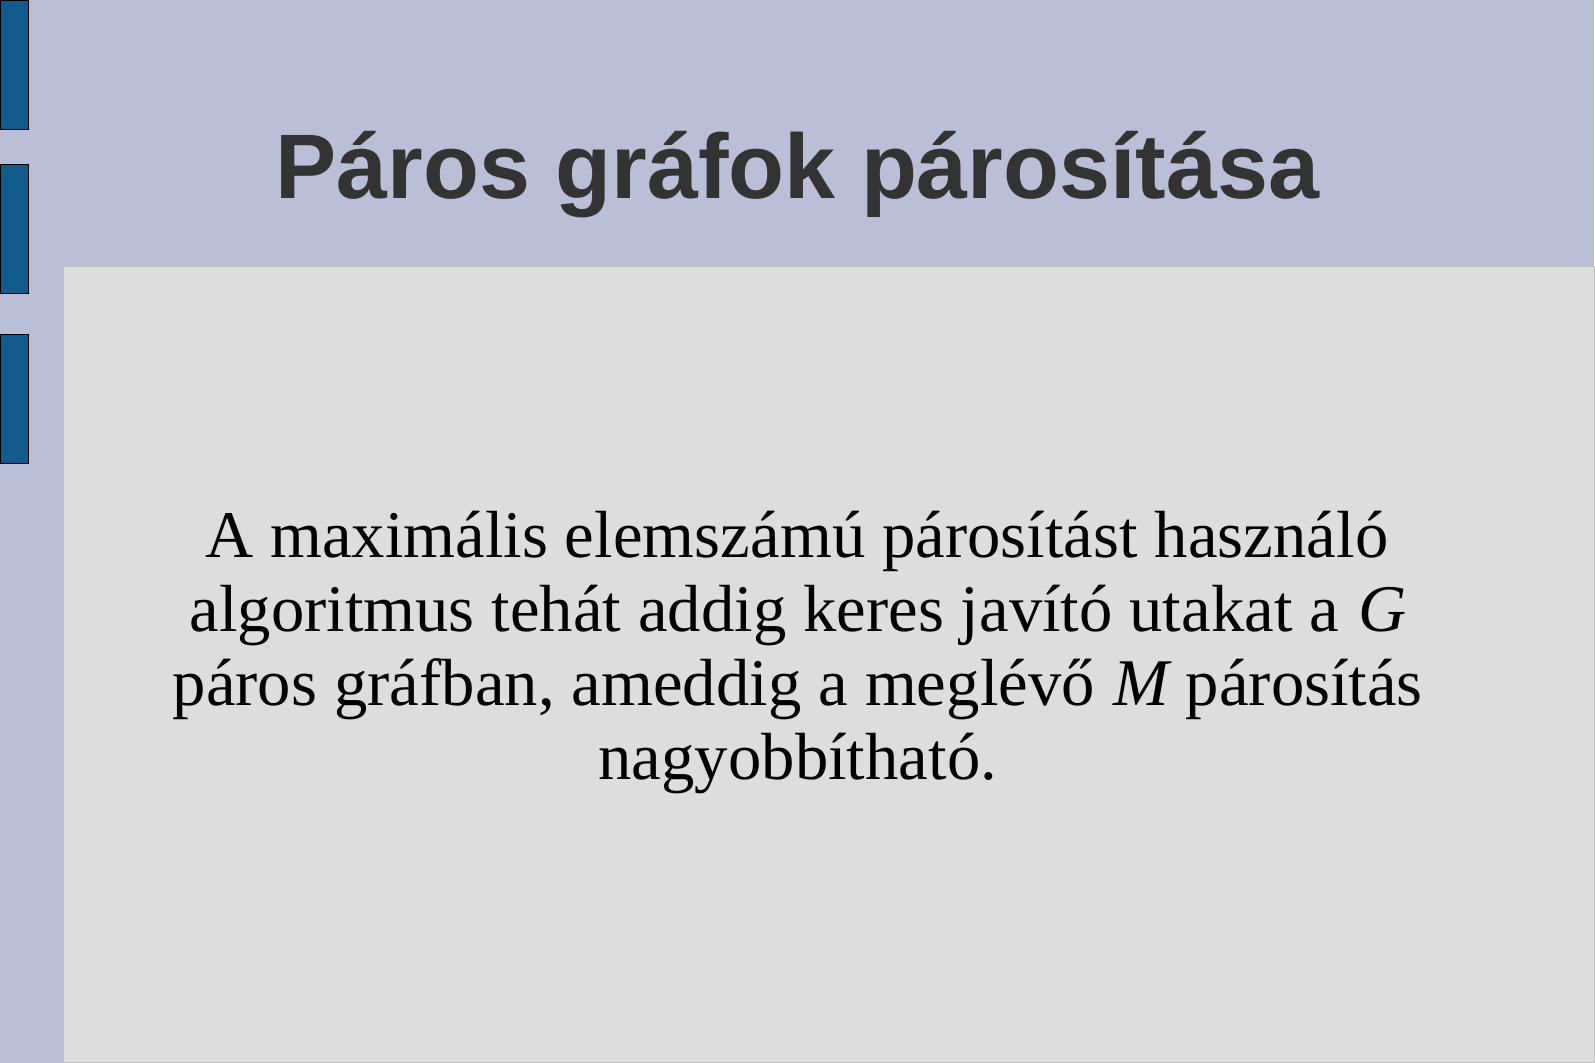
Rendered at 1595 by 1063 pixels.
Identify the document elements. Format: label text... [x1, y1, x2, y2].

title Páros gráfok párosítása [117, 85, 1479, 249]
subtitle A maximális elemszámú párosítást használó algoritmus tehát addig keres javító utakat a G páros gráfban, ameddig a meglévő M párosítás nagyobbítható. [117, 302, 1479, 990]
